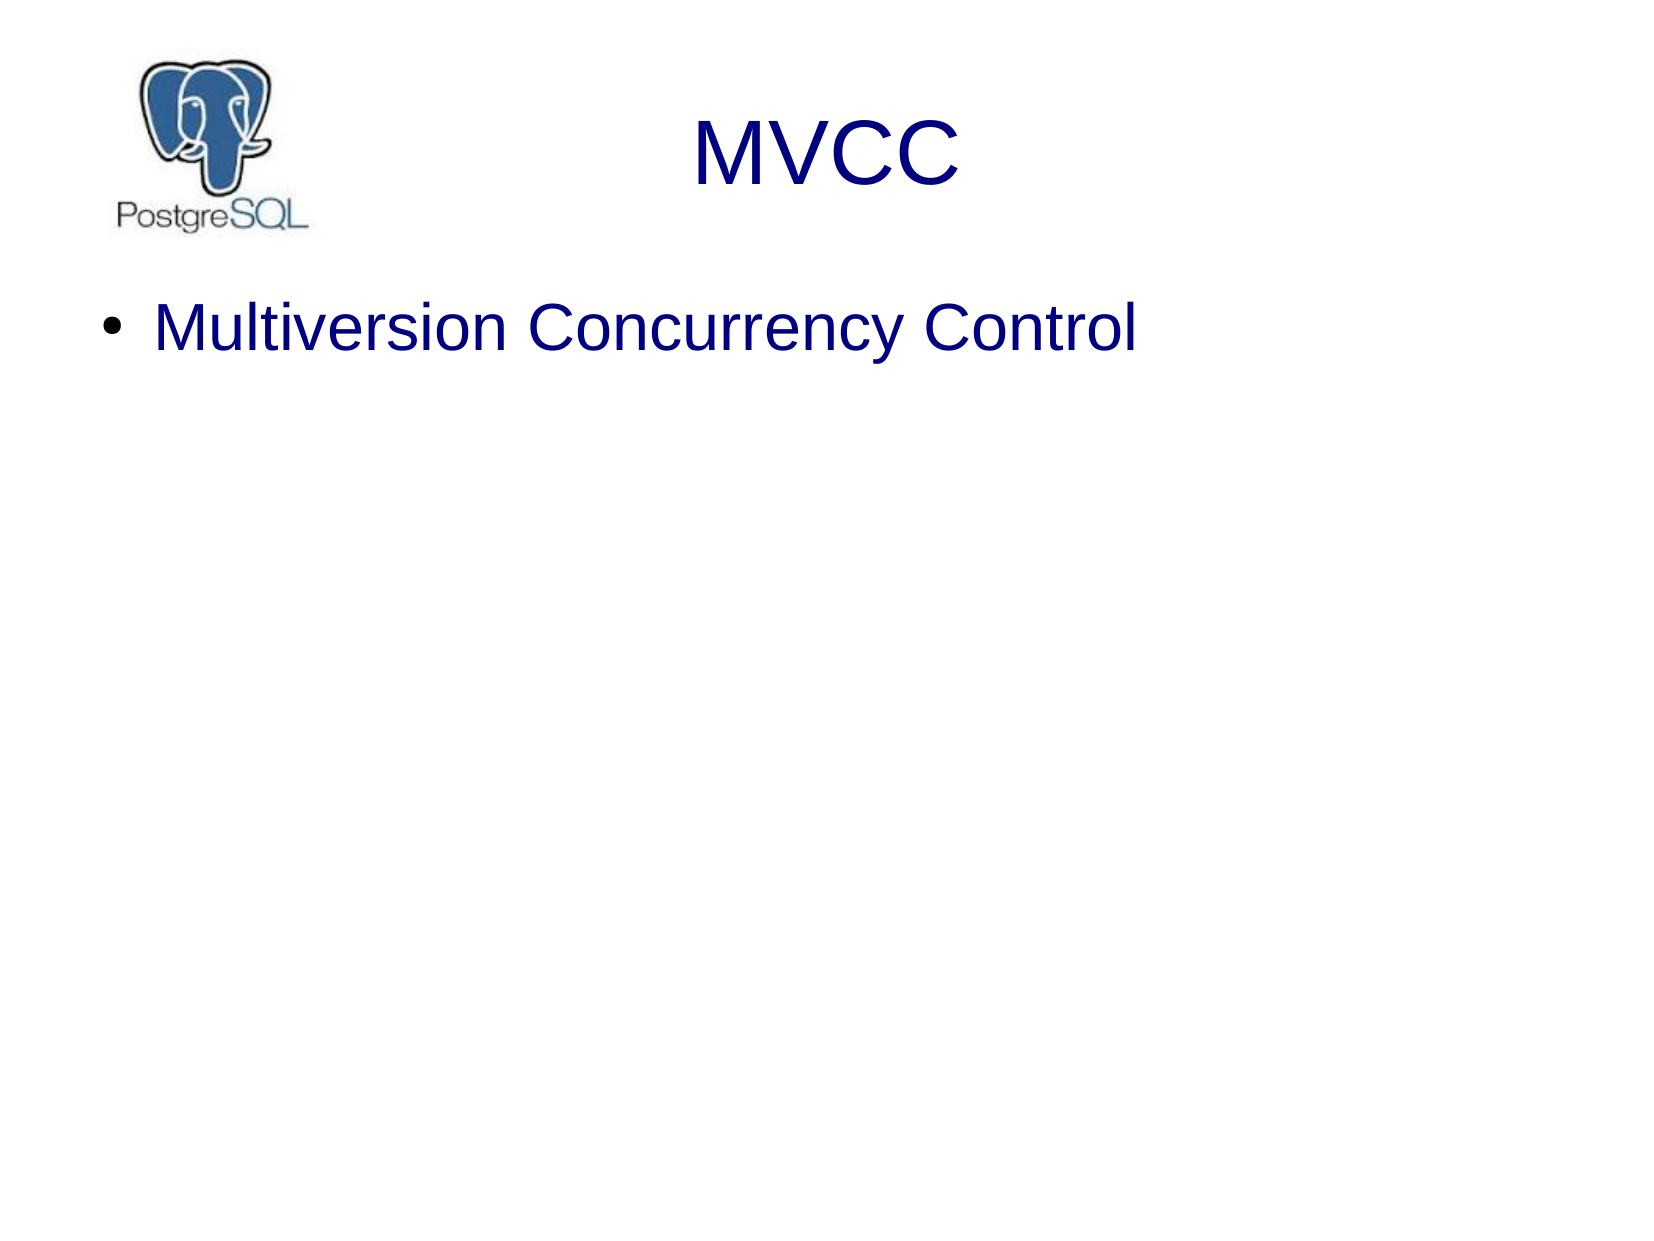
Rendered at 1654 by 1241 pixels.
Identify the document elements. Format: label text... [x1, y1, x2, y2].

list Multiversion Concurrency Control [82, 290, 1538, 1010]
title MVCC [82, 49, 1571, 257]
picture [59, 50, 356, 237]
